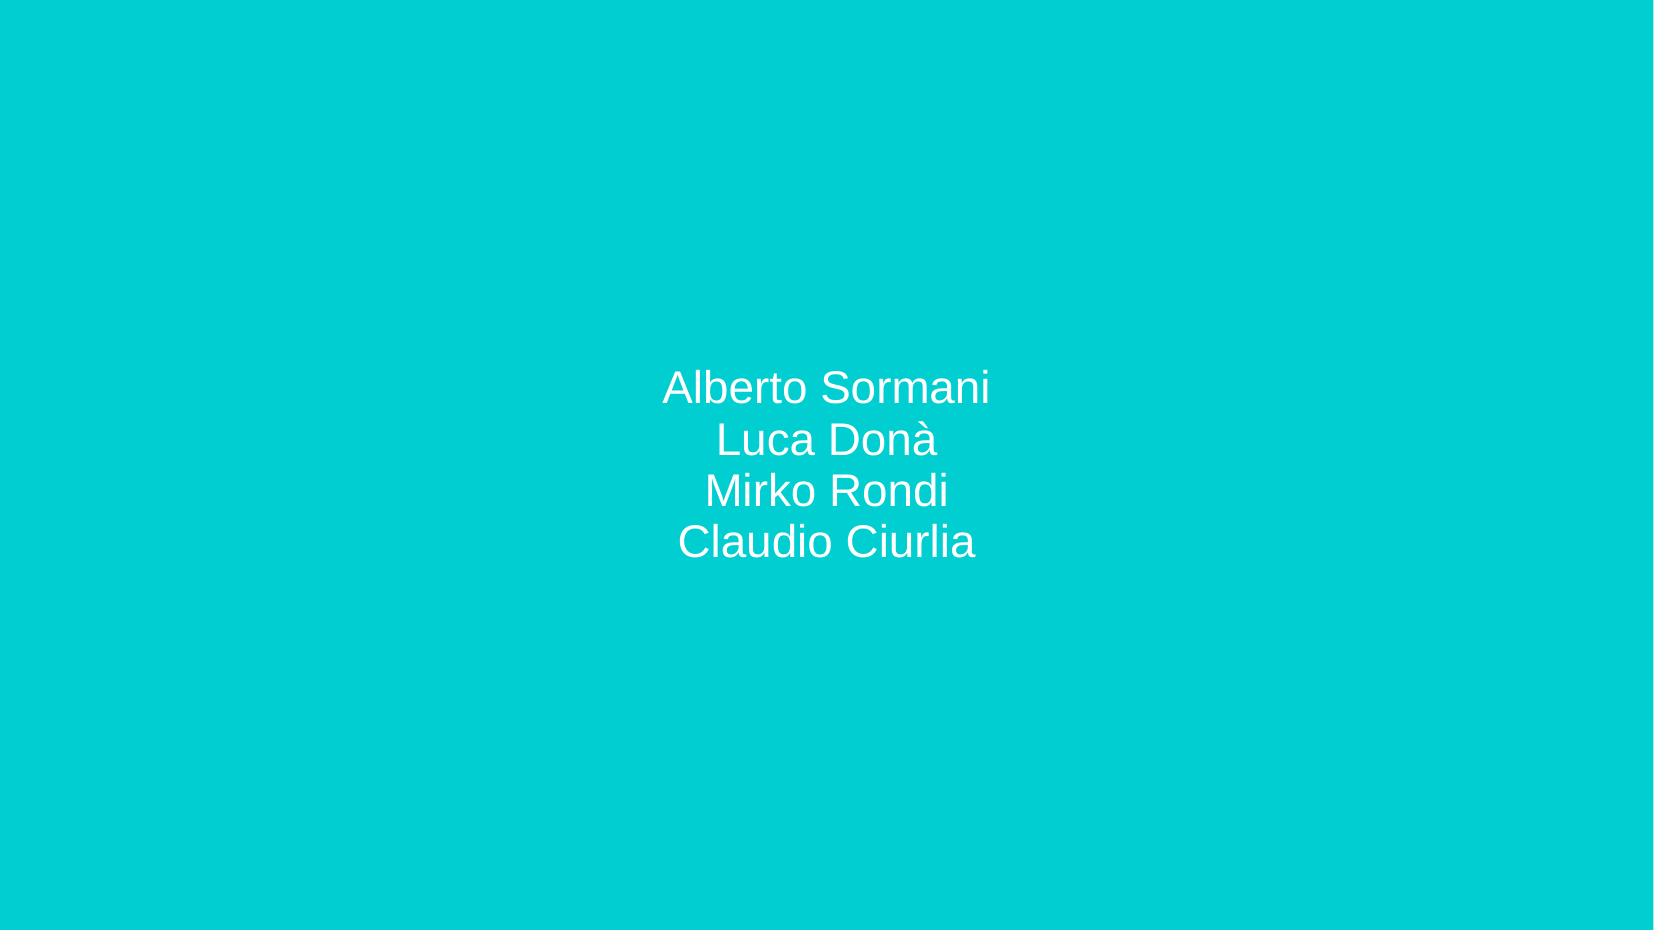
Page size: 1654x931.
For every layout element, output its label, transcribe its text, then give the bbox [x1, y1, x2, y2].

title Alberto Sormani Luca Donà Mirko Rondi Claudio Ciurlia [82, 0, 1571, 931]
